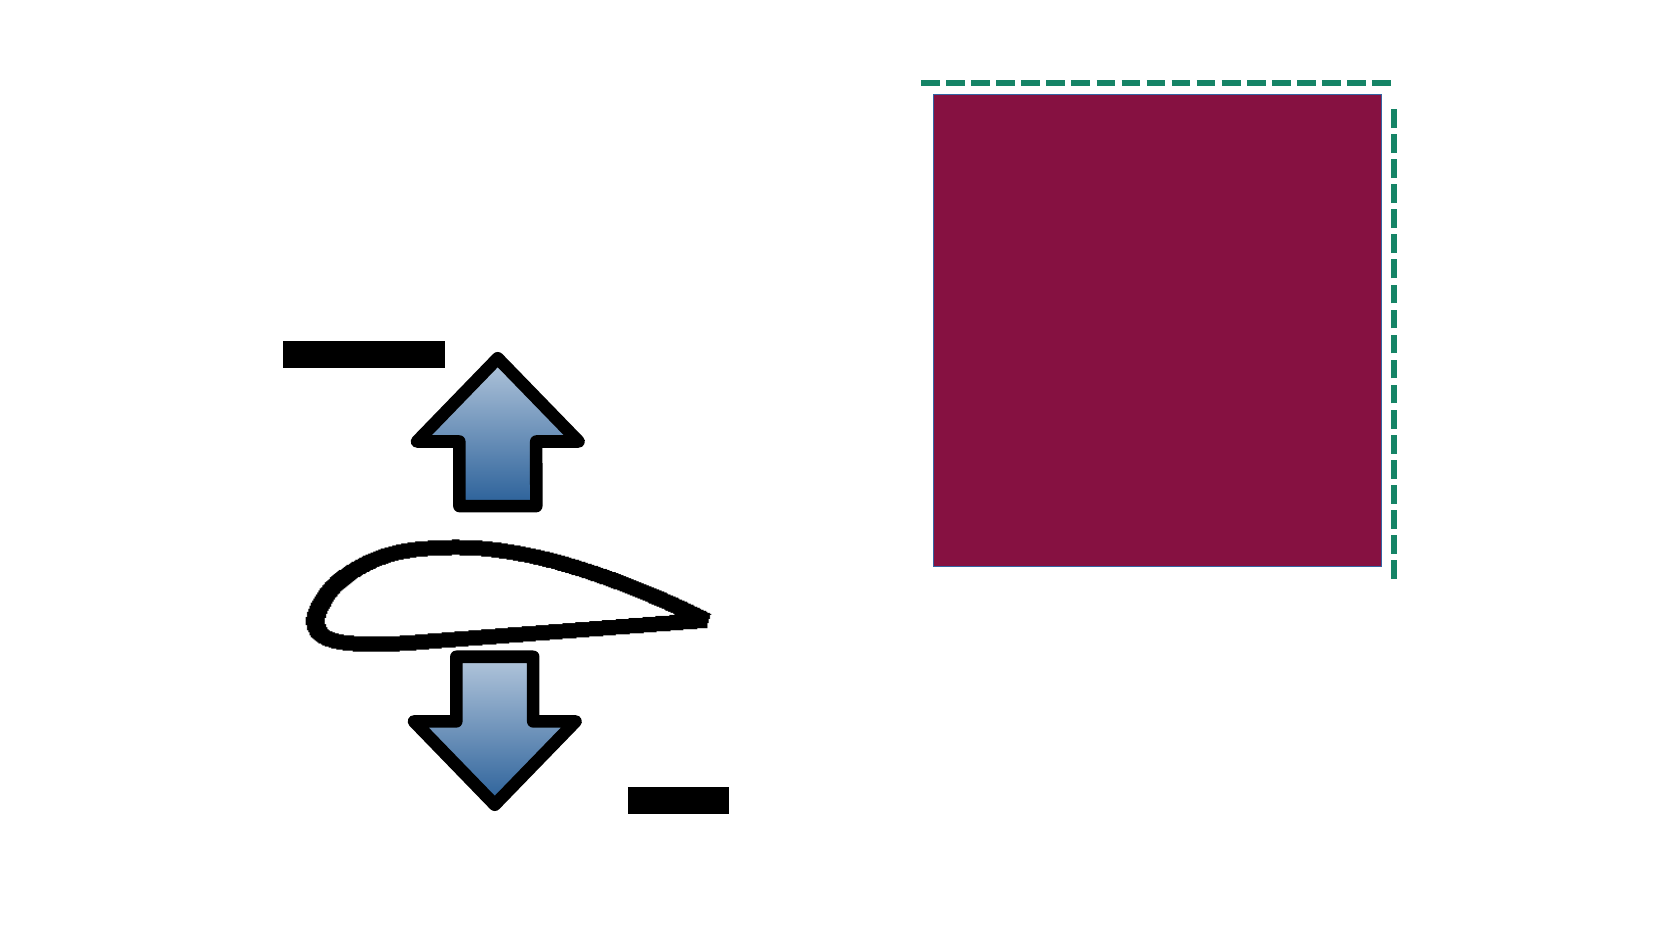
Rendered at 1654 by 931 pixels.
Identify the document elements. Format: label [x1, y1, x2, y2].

text_box [416, 358, 579, 507]
text_box [413, 656, 576, 805]
picture [283, 524, 733, 666]
text_box [933, 94, 1382, 567]
